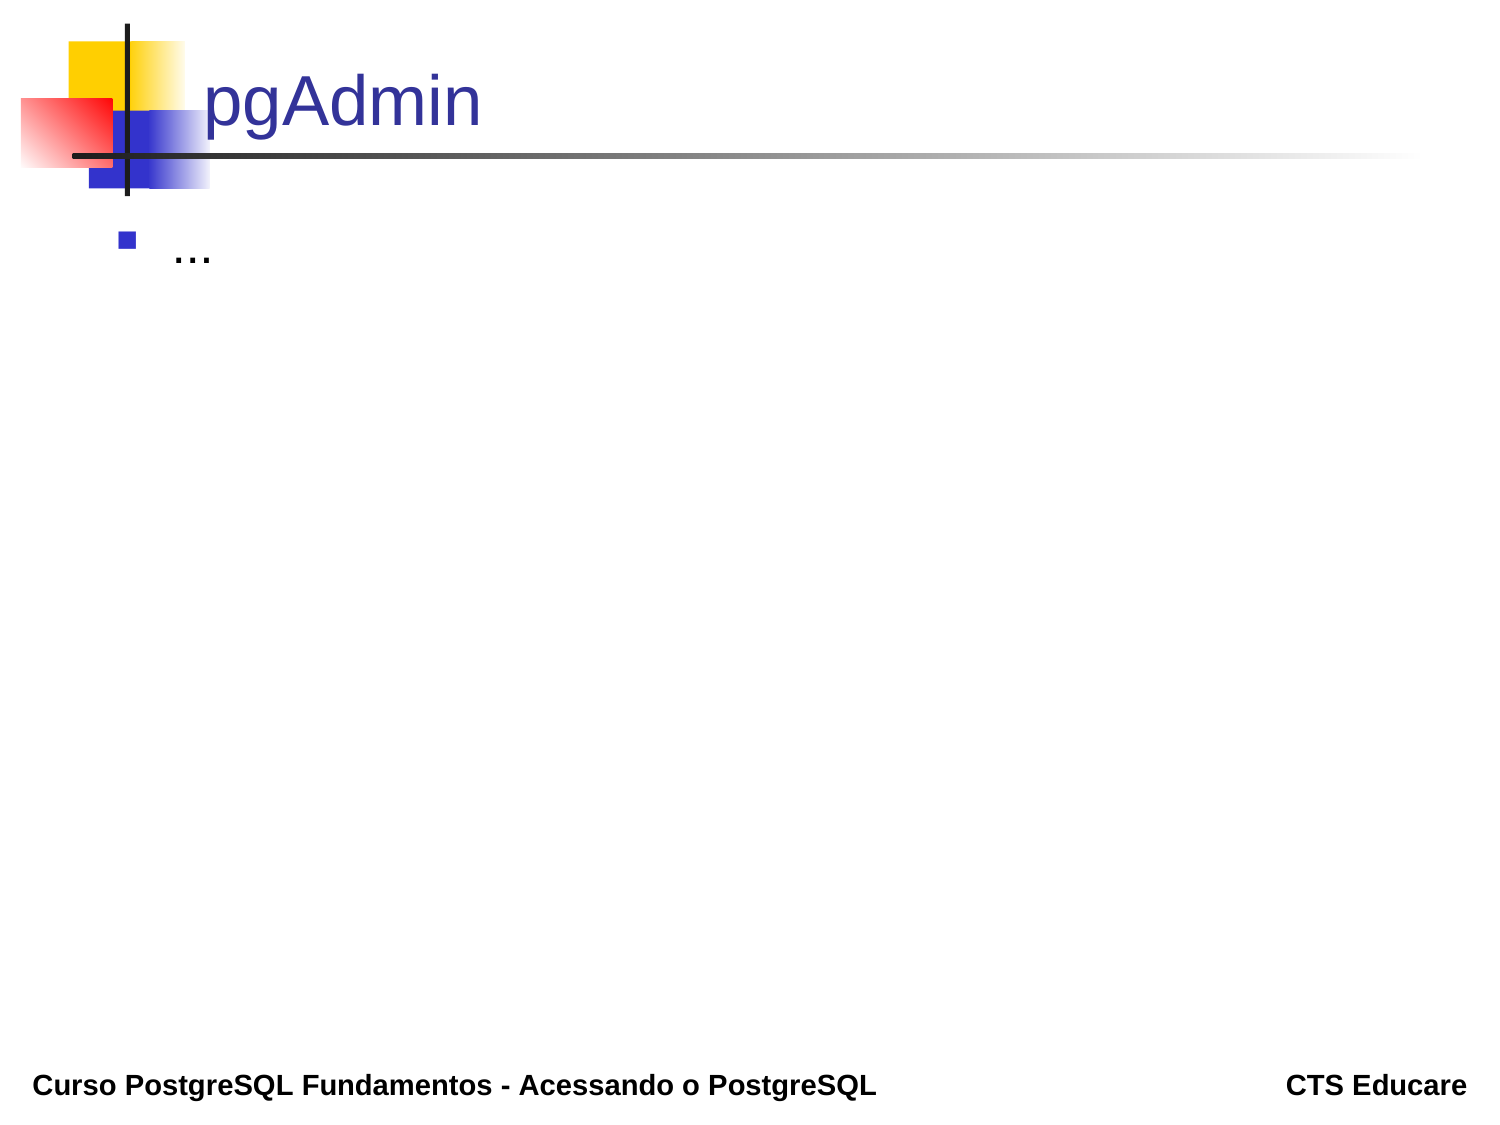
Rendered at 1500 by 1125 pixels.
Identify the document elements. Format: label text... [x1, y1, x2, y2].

text_box ... [100, 206, 1447, 1024]
text_box pgAdmin [188, 46, 1468, 149]
